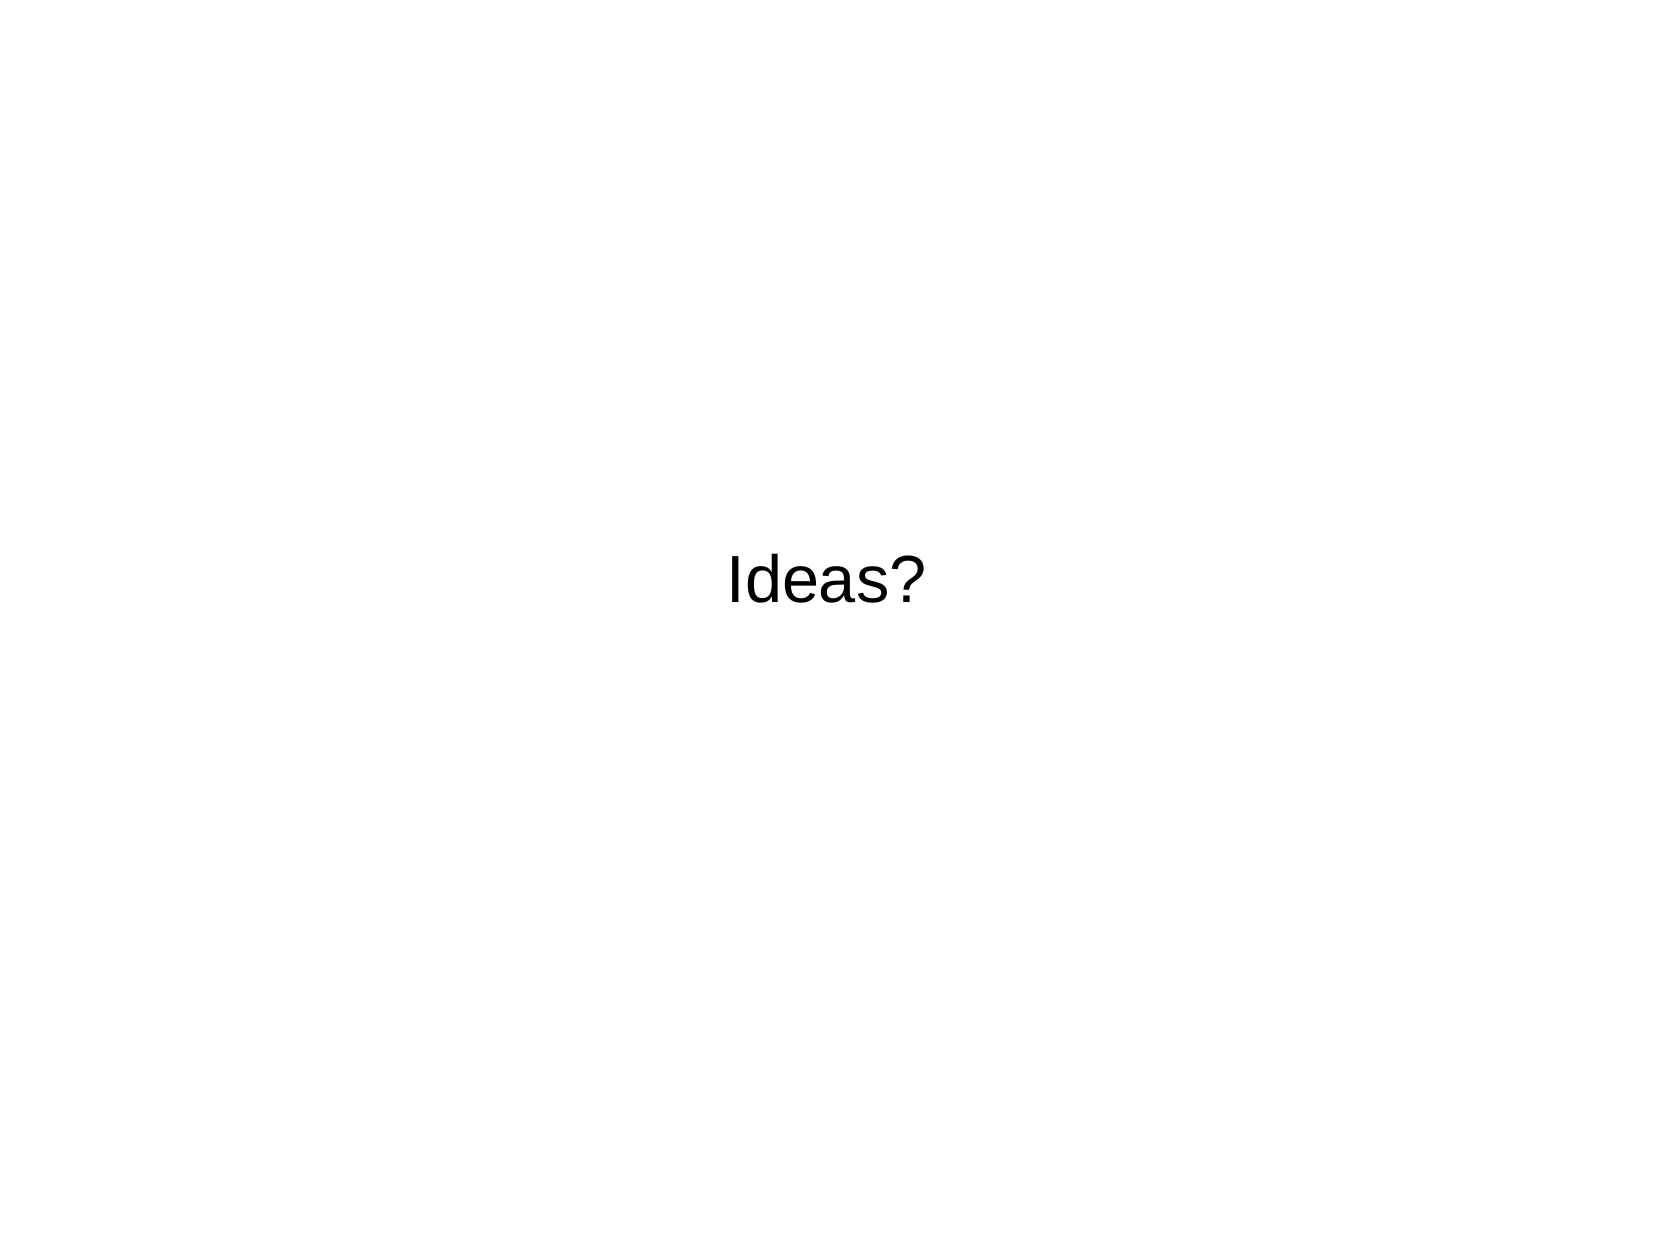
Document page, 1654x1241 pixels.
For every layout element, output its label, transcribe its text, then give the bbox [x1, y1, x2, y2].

subtitle Ideas? [82, 56, 1571, 1102]
